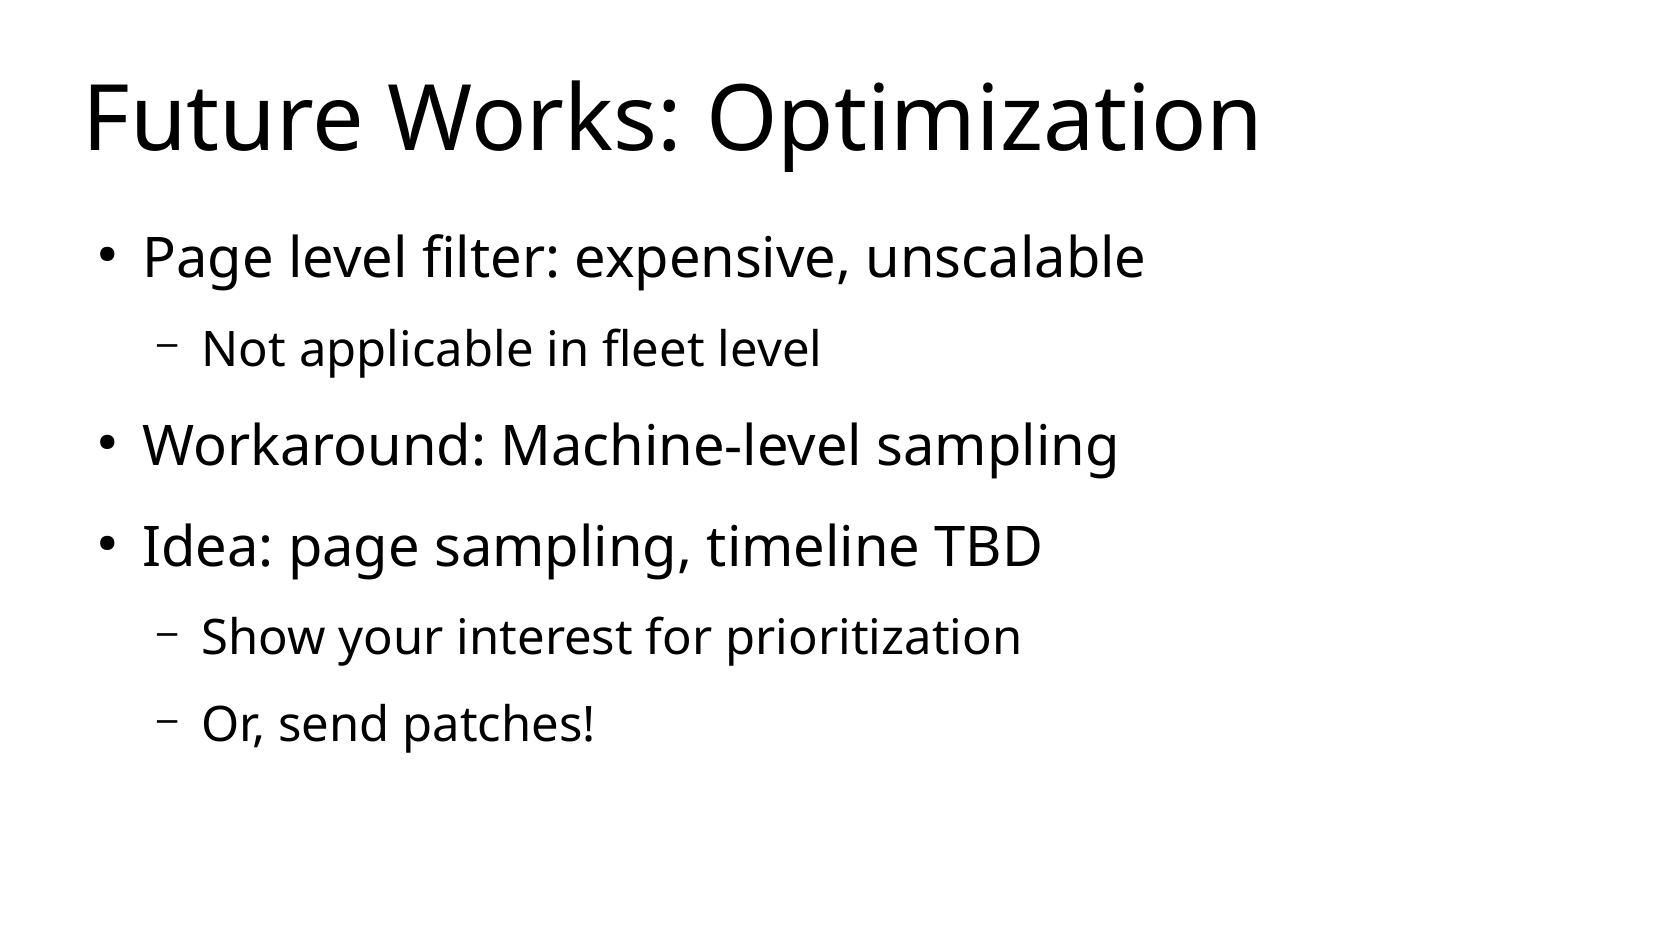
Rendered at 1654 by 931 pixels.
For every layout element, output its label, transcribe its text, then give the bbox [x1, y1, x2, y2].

list Page level filter: expensive, unscalable Not applicable in fleet level Workaround: Machine-level sampling Idea: page sampling, timeline TBD Show your interest for prioritization Or, send patches! [82, 217, 1571, 758]
title Future Works: Optimization [82, 37, 1571, 193]
